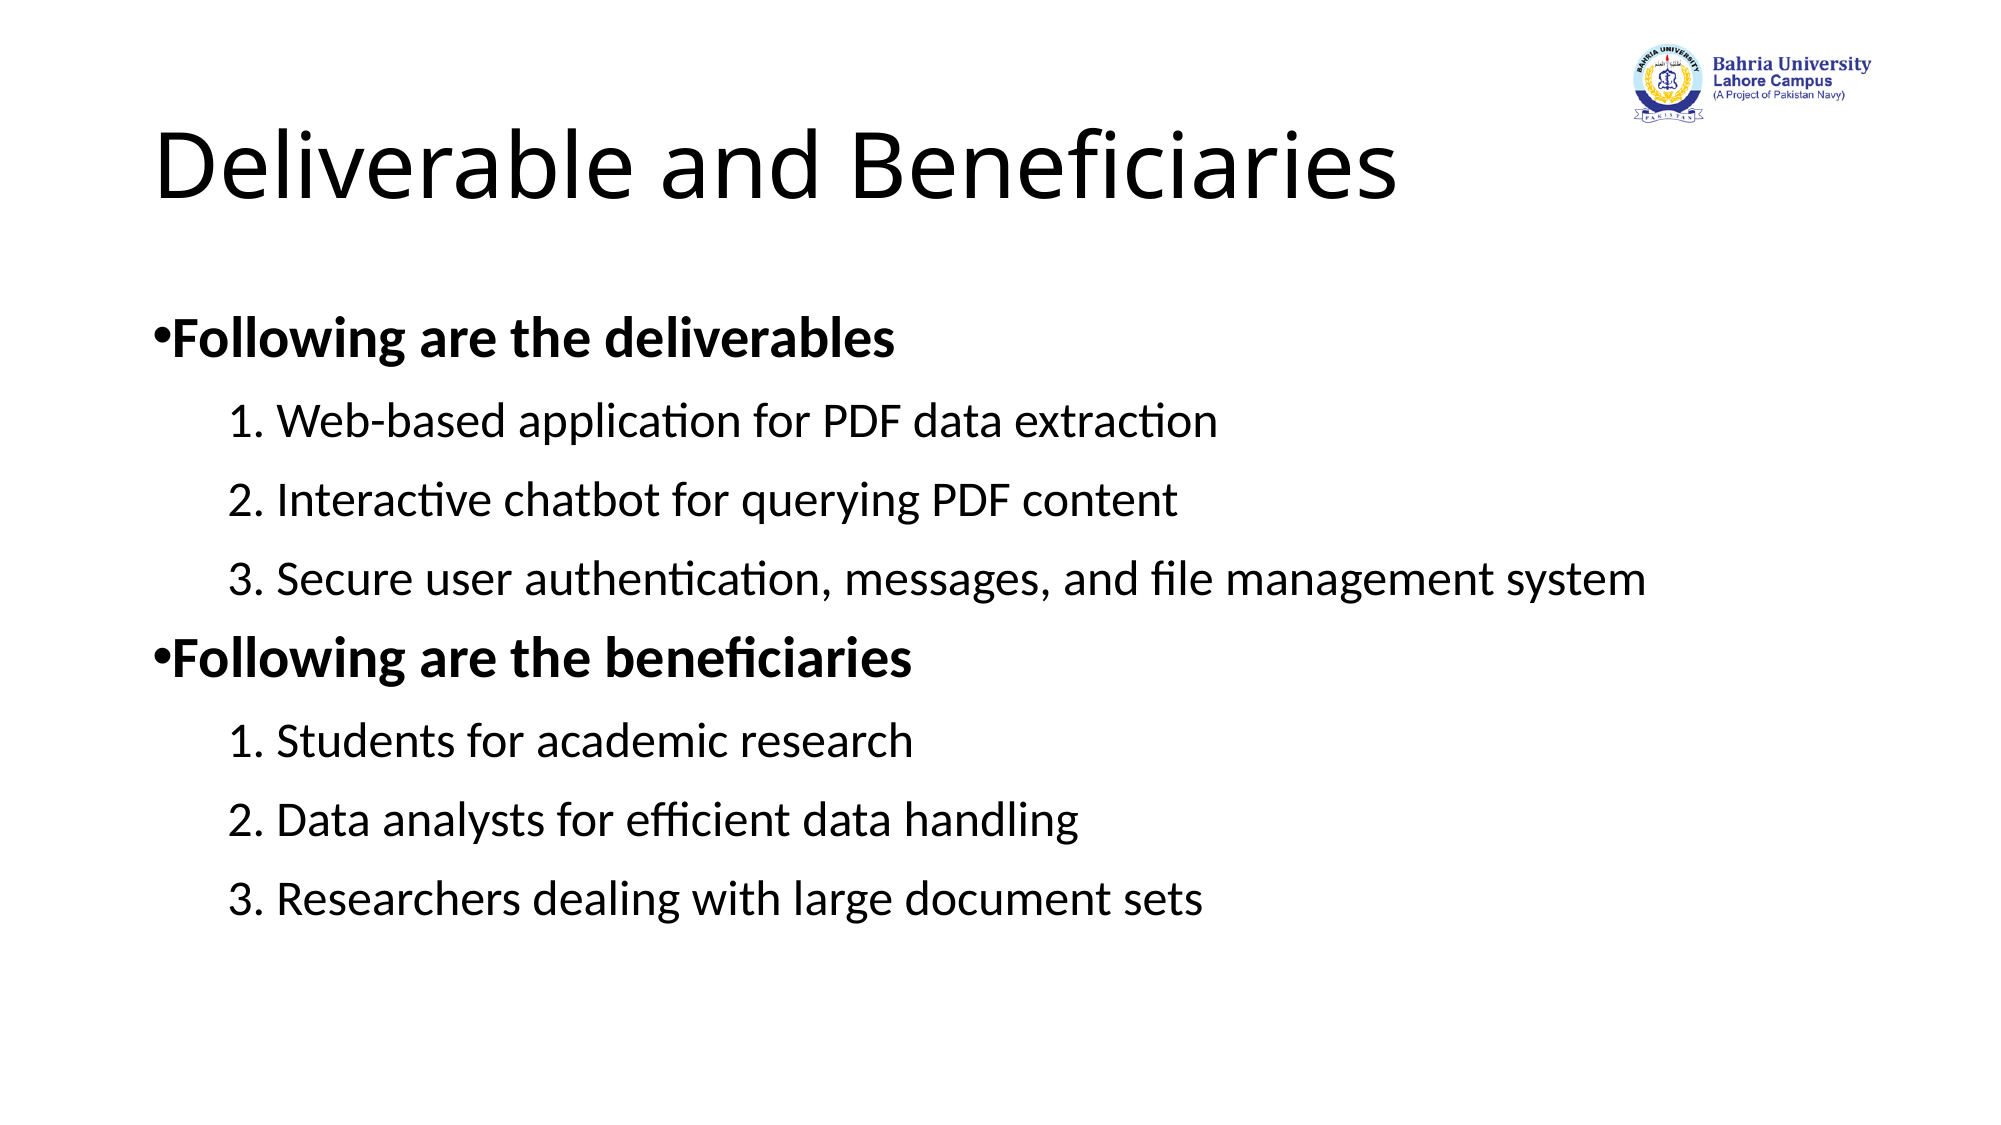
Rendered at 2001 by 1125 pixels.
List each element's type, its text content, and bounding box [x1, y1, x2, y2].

picture [1625, 41, 1952, 134]
list Following are the deliverables 1. Web-based application for PDF data extraction 2. Interactive chatbot for querying PDF content 3. Secure user authentication, messages, and file management system Following are the beneficiaries 1. Students for academic research 2. Data analysts for efficient data handling 3. Researchers dealing with large document sets [137, 299, 1863, 1014]
title Deliverable and Beneficiaries [137, 59, 1863, 278]
